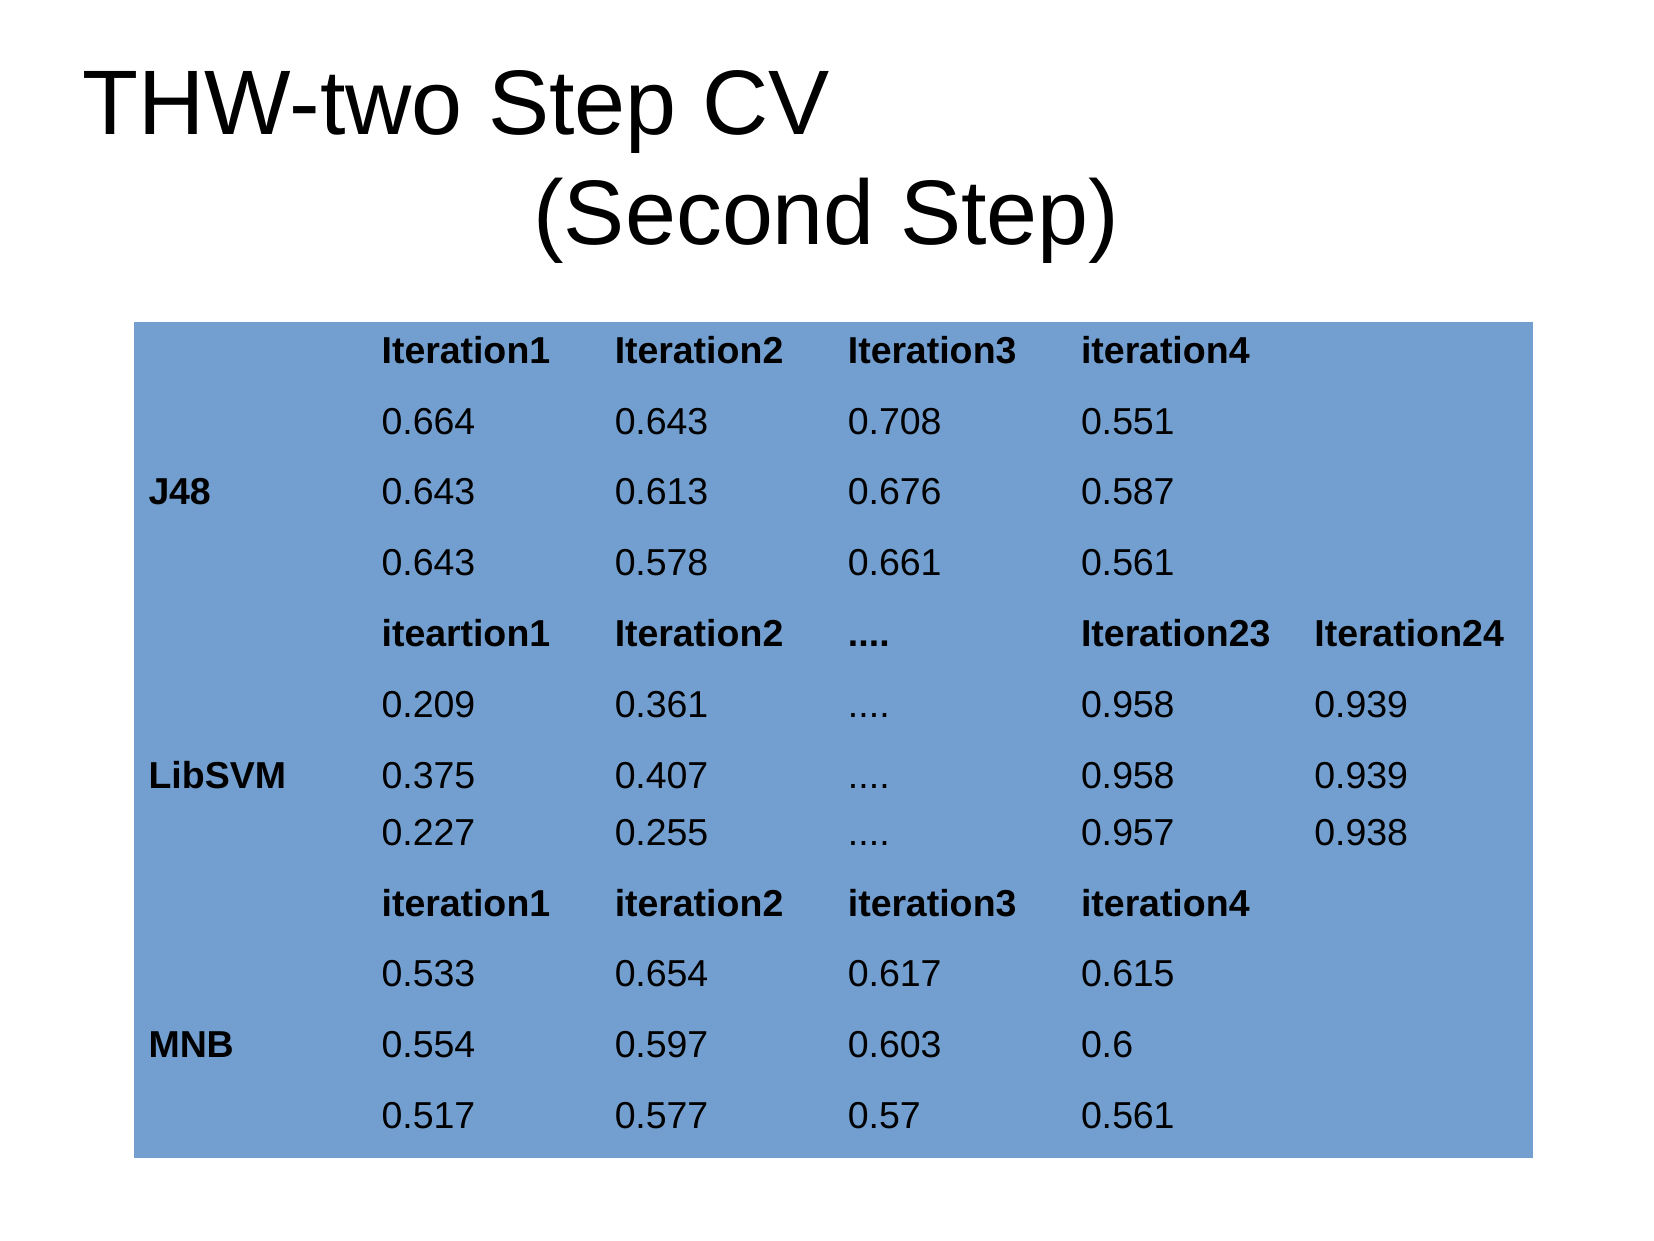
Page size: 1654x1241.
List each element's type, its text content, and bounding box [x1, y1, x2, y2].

table_cell J48 [134, 463, 367, 534]
table_header [1299, 322, 1533, 393]
table_cell [1299, 1016, 1533, 1087]
table_cell [134, 676, 367, 747]
table_cell [1299, 534, 1533, 605]
table_header Iteration1 [367, 322, 600, 393]
table_header iteration4 [1066, 322, 1299, 393]
table_cell 0.939 [1299, 676, 1533, 747]
table_cell 0.533 [367, 945, 600, 1016]
table_cell [134, 945, 367, 1016]
table_cell 0.517 [367, 1087, 600, 1158]
table_cell MNB [134, 1016, 367, 1087]
table_cell 0.57 [833, 1087, 1066, 1158]
table_cell .... [833, 676, 1066, 747]
table_cell [1299, 1087, 1533, 1158]
table_cell 0.6 [1066, 1016, 1299, 1087]
table_cell 0.551 [1066, 393, 1299, 463]
table_cell 0.561 [1066, 1087, 1299, 1158]
table_cell iteration4 [1066, 875, 1299, 945]
table_cell [134, 605, 367, 676]
table_cell 0.361 [600, 676, 833, 747]
table_cell 0.597 [600, 1016, 833, 1087]
table_cell 0.708 [833, 393, 1066, 463]
table_header [134, 322, 367, 393]
table_cell .... [833, 747, 1066, 804]
text_box THW-two Step CV (Second Step) [82, 49, 1571, 257]
table_header Iteration3 [833, 322, 1066, 393]
table_cell 0.255 [600, 804, 833, 875]
table_cell [134, 393, 367, 463]
table_cell Iteration2 [600, 605, 833, 676]
table_cell 0.603 [833, 1016, 1066, 1087]
table_cell 0.958 [1066, 676, 1299, 747]
table_cell 0.561 [1066, 534, 1299, 605]
table_cell 0.938 [1299, 804, 1533, 875]
table_cell 0.407 [600, 747, 833, 804]
table_cell [1299, 875, 1533, 945]
table_cell iteration1 [367, 875, 600, 945]
table_cell 0.643 [367, 534, 600, 605]
table_cell 0.227 [367, 804, 600, 875]
table_cell [134, 804, 367, 875]
table_cell 0.375 [367, 747, 600, 804]
table_cell [1299, 463, 1533, 534]
table_cell iteration2 [600, 875, 833, 945]
table_cell 0.209 [367, 676, 600, 747]
table_cell 0.615 [1066, 945, 1299, 1016]
table_cell 0.939 [1299, 747, 1533, 804]
table_cell 0.958 [1066, 747, 1299, 804]
table_cell 0.661 [833, 534, 1066, 605]
table_cell Iteration23 [1066, 605, 1299, 676]
table_cell [134, 534, 367, 605]
table_cell 0.664 [367, 393, 600, 463]
table_cell LibSVM [134, 747, 367, 804]
table_cell 0.676 [833, 463, 1066, 534]
table_cell 0.613 [600, 463, 833, 534]
table_cell Iteration24 [1299, 605, 1533, 676]
table_cell [134, 1087, 367, 1158]
table_cell .... [833, 605, 1066, 676]
text_box THW-two Step CV (Second Step) [1051, 201, 1076, 239]
table_cell [1299, 945, 1533, 1016]
table_cell 0.577 [600, 1087, 833, 1158]
table_cell 0.654 [600, 945, 833, 1016]
table_cell [1299, 393, 1533, 463]
table_cell 0.587 [1066, 463, 1299, 534]
table_header Iteration2 [600, 322, 833, 393]
table_cell iteartion1 [367, 605, 600, 676]
table_cell 0.554 [367, 1016, 600, 1087]
table_cell 0.643 [600, 393, 833, 463]
table_cell 0.617 [833, 945, 1066, 1016]
table_cell [134, 875, 367, 945]
table_cell iteration3 [833, 875, 1066, 945]
table_cell 0.643 [367, 463, 600, 534]
table_cell .... [833, 804, 1066, 875]
table_cell 0.578 [600, 534, 833, 605]
table_cell 0.957 [1066, 804, 1299, 875]
